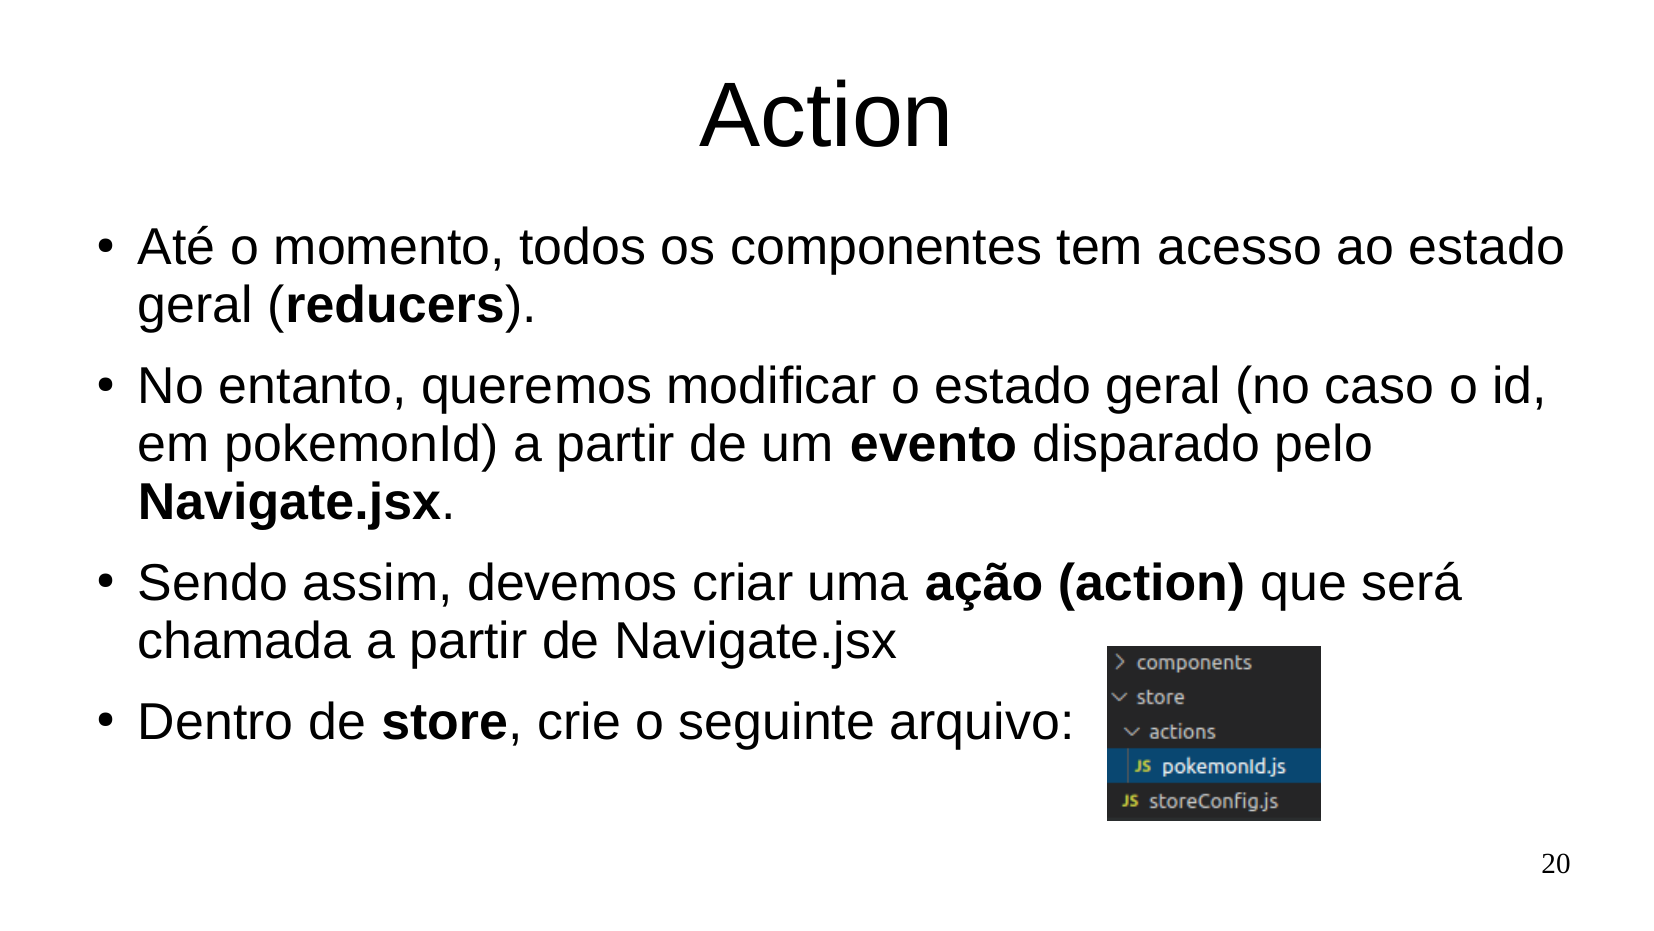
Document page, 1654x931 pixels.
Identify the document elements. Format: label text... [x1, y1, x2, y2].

title Action [82, 37, 1571, 193]
list Até o momento, todos os componentes tem acesso ao estado geral (reducers). No entanto, queremos modificar o estado geral (no caso o id, em pokemonId) a partir de um evento disparado pelo Navigate.jsx. Sendo assim, devemos criar uma ação (action) que será chamada a partir de Navigate.jsx Dentro de store, crie o seguinte arquivo: [82, 217, 1571, 758]
picture [1107, 646, 1321, 821]
